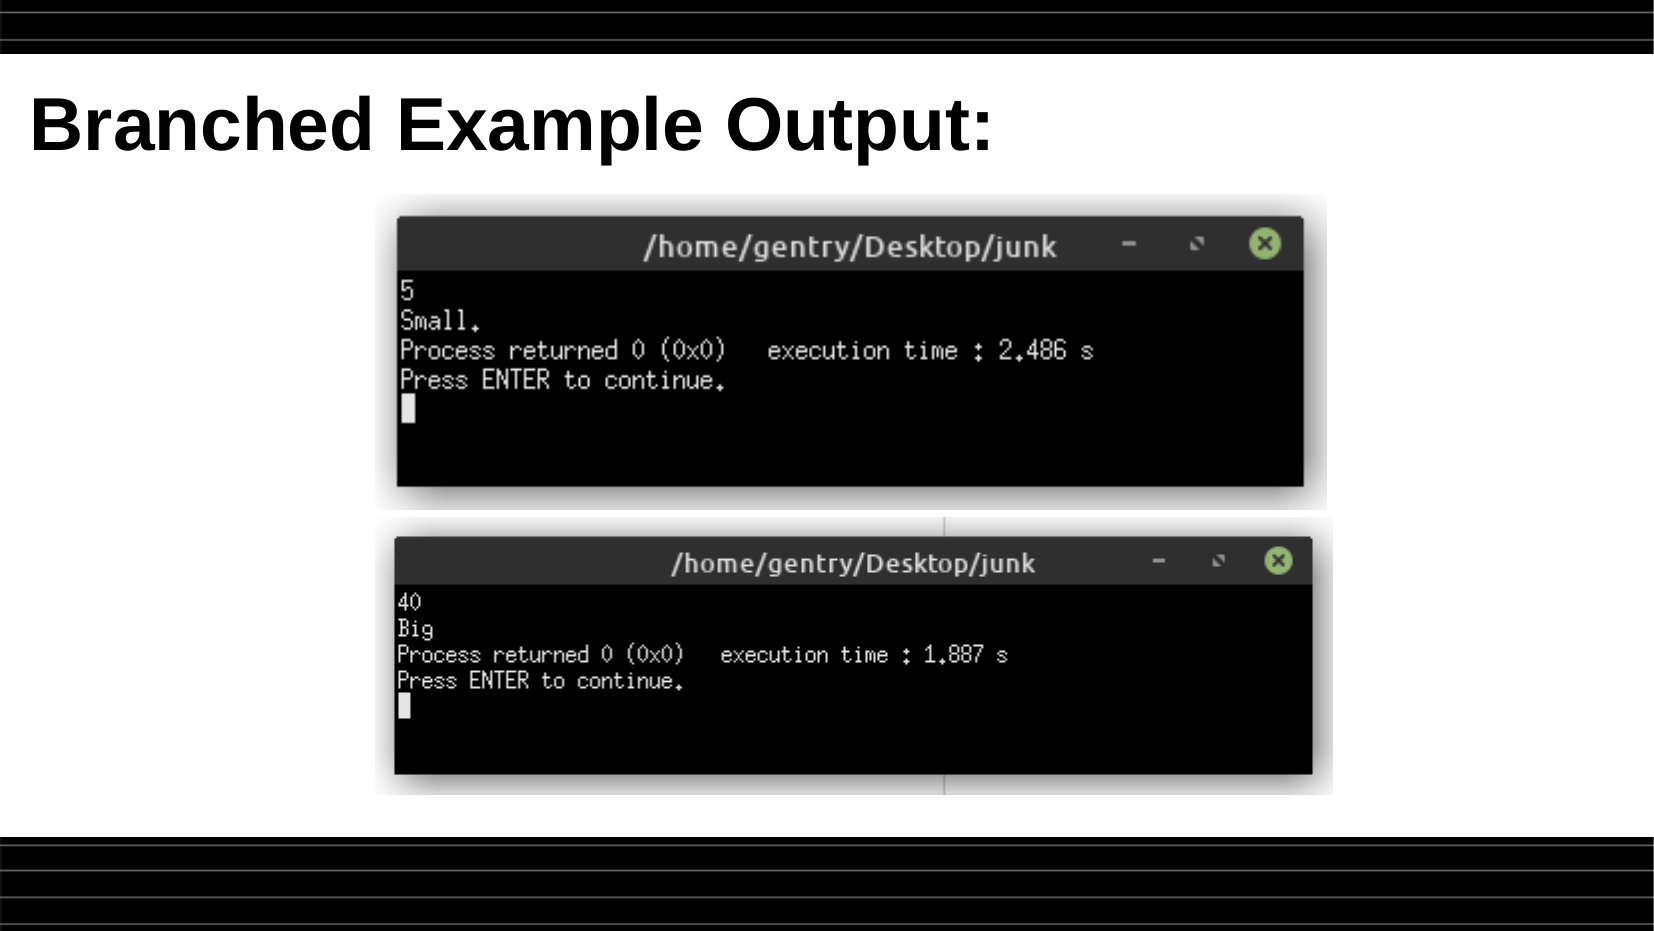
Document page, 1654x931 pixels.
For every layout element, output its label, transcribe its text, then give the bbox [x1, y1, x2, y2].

picture [0, 837, 1654, 931]
picture [0, 0, 1654, 54]
text_box Branched Example Output: [15, 75, 1591, 174]
picture [375, 194, 1327, 511]
picture [375, 517, 1333, 796]
